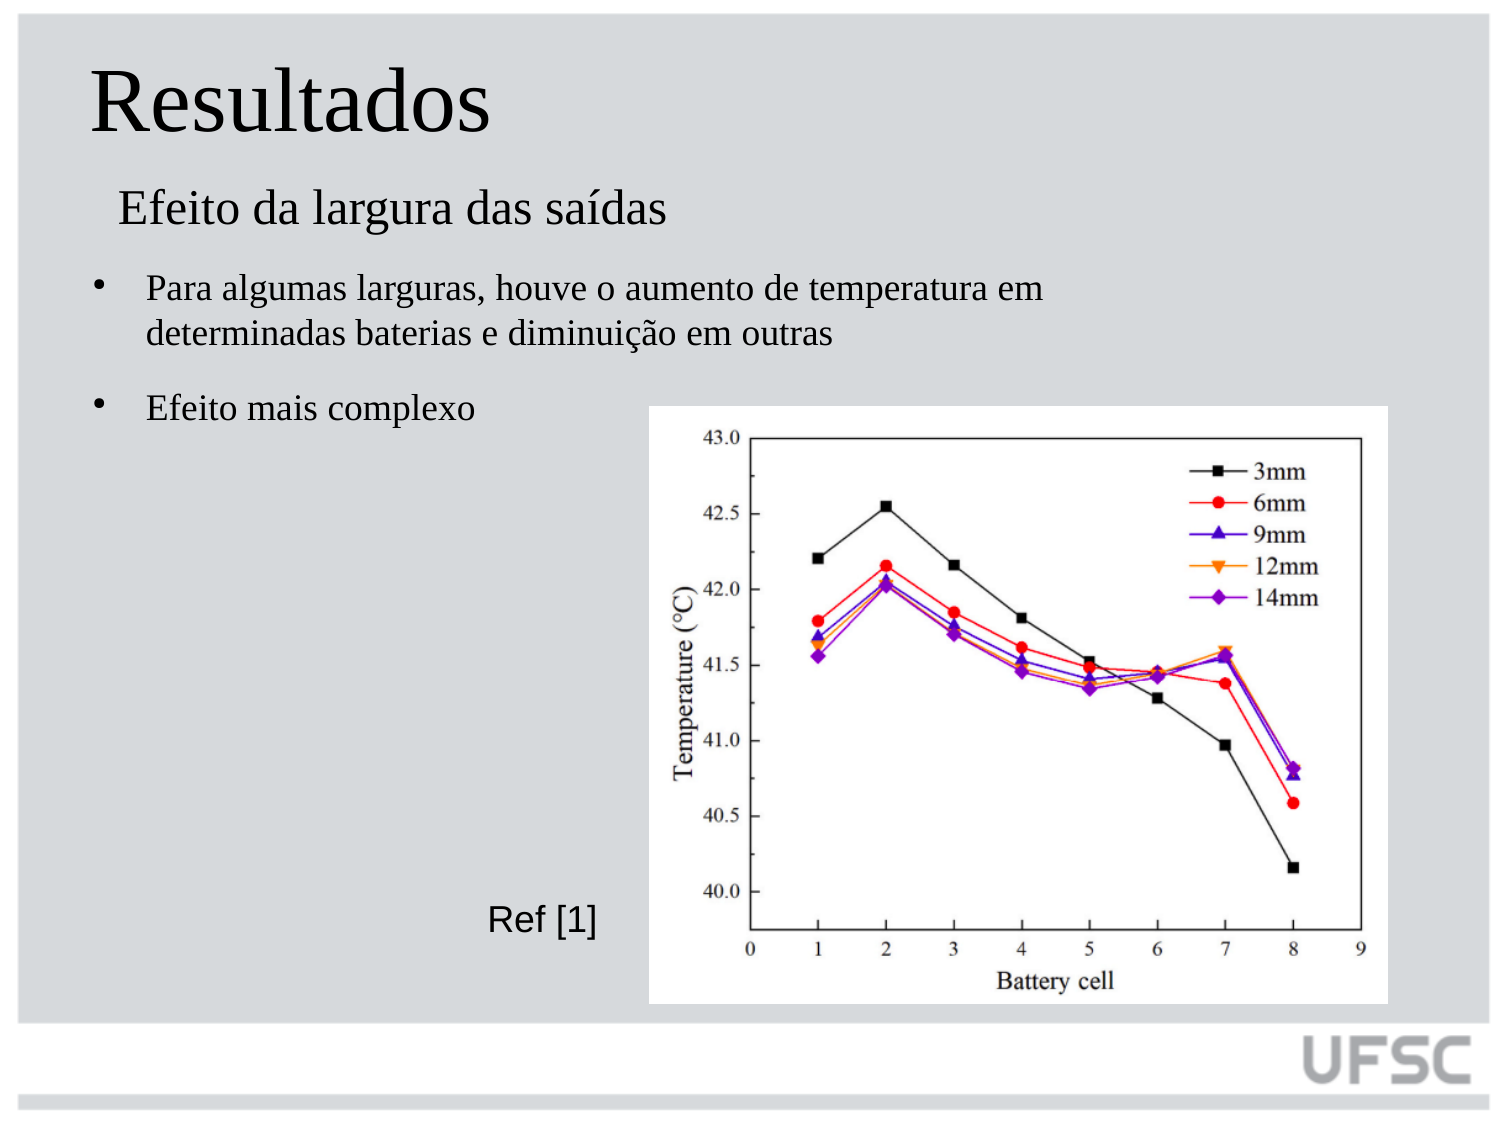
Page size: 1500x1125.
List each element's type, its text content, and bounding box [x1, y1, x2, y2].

text_box Ref [1] [472, 888, 613, 945]
title Resultados [75, 44, 1425, 233]
list Para algumas larguras, houve o aumento de temperatura em determinadas baterias e diminuição em outras Efeito mais complexo [75, 263, 1152, 916]
picture [0, 0, 1500, 1125]
text_box Efeito da largura das saídas [103, 166, 1182, 238]
